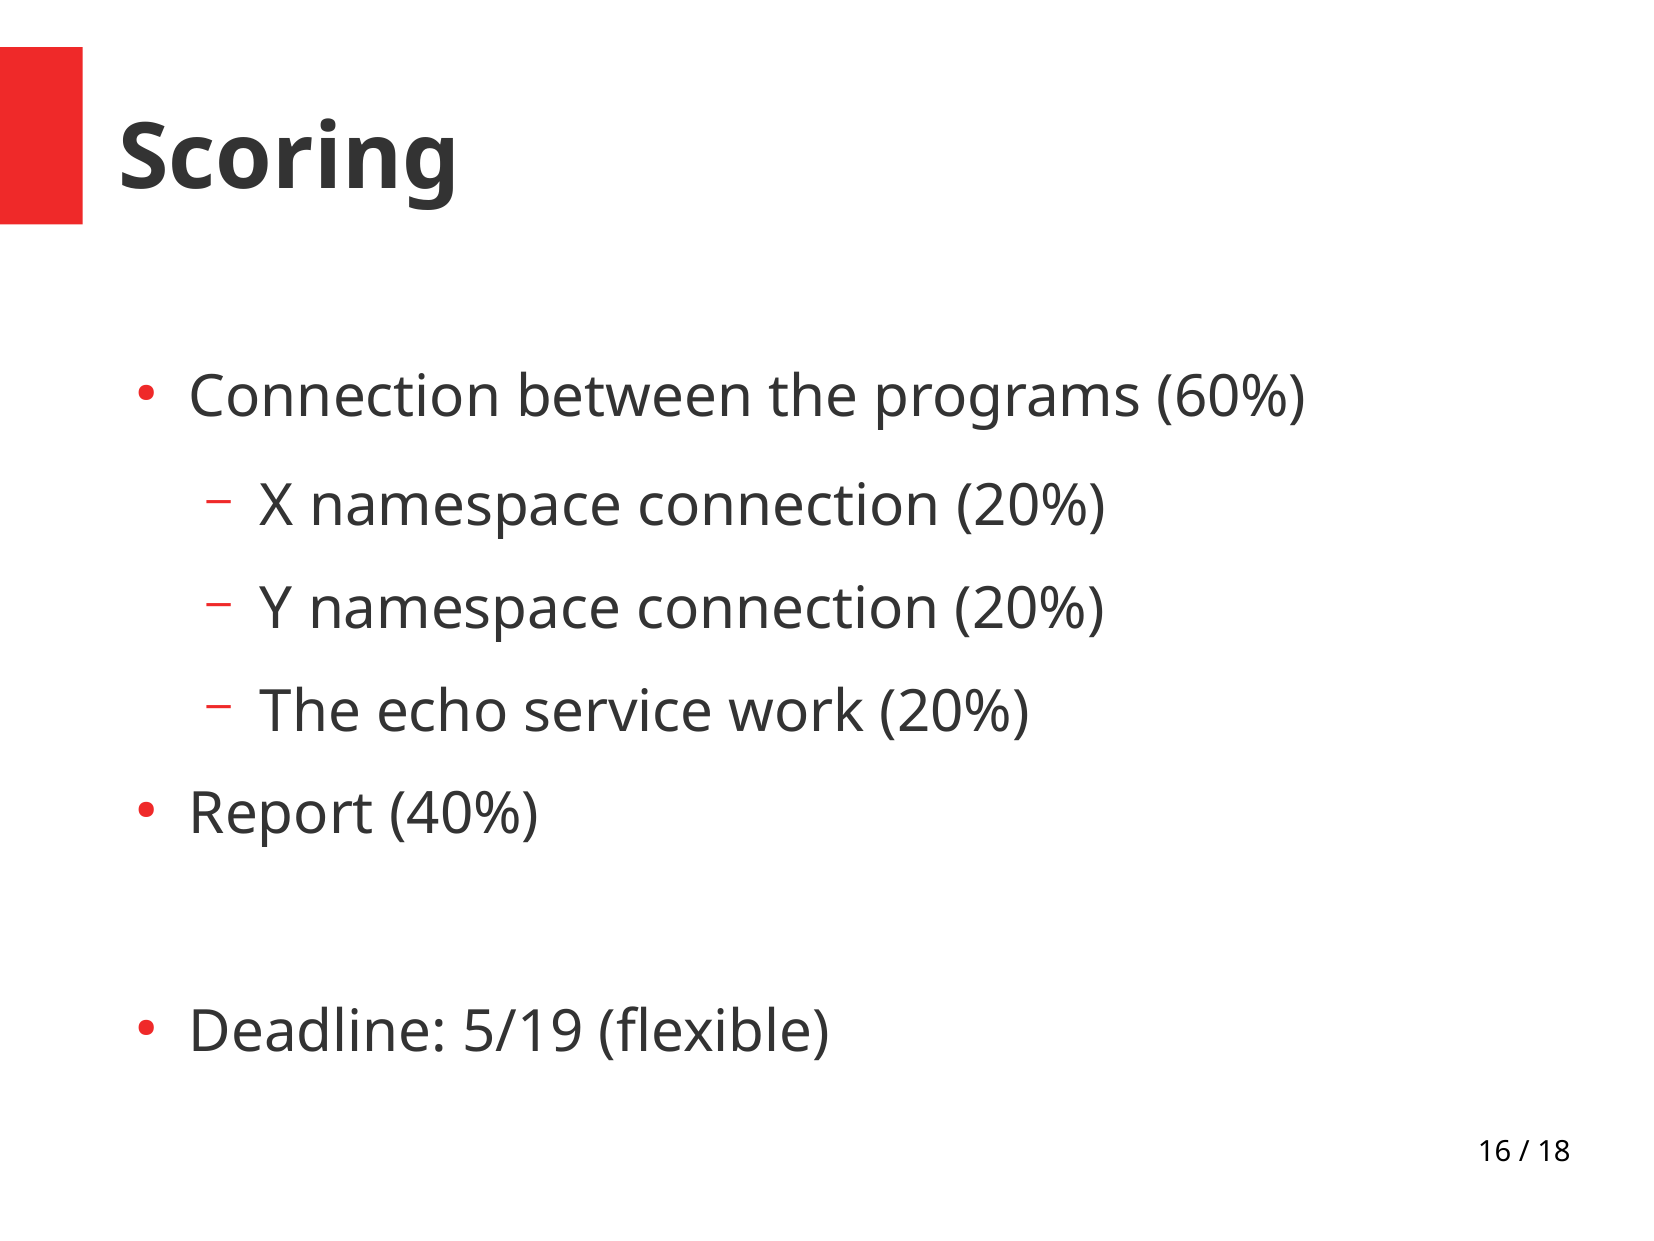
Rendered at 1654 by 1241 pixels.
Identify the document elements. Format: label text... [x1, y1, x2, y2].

title Scoring [118, 49, 1571, 257]
list Connection between the programs (60%) X namespace connection (20%) Y namespace connection (20%) The echo service work (20%) Report (40%) Deadline: 5/19 (flexible) [118, 354, 1536, 1074]
